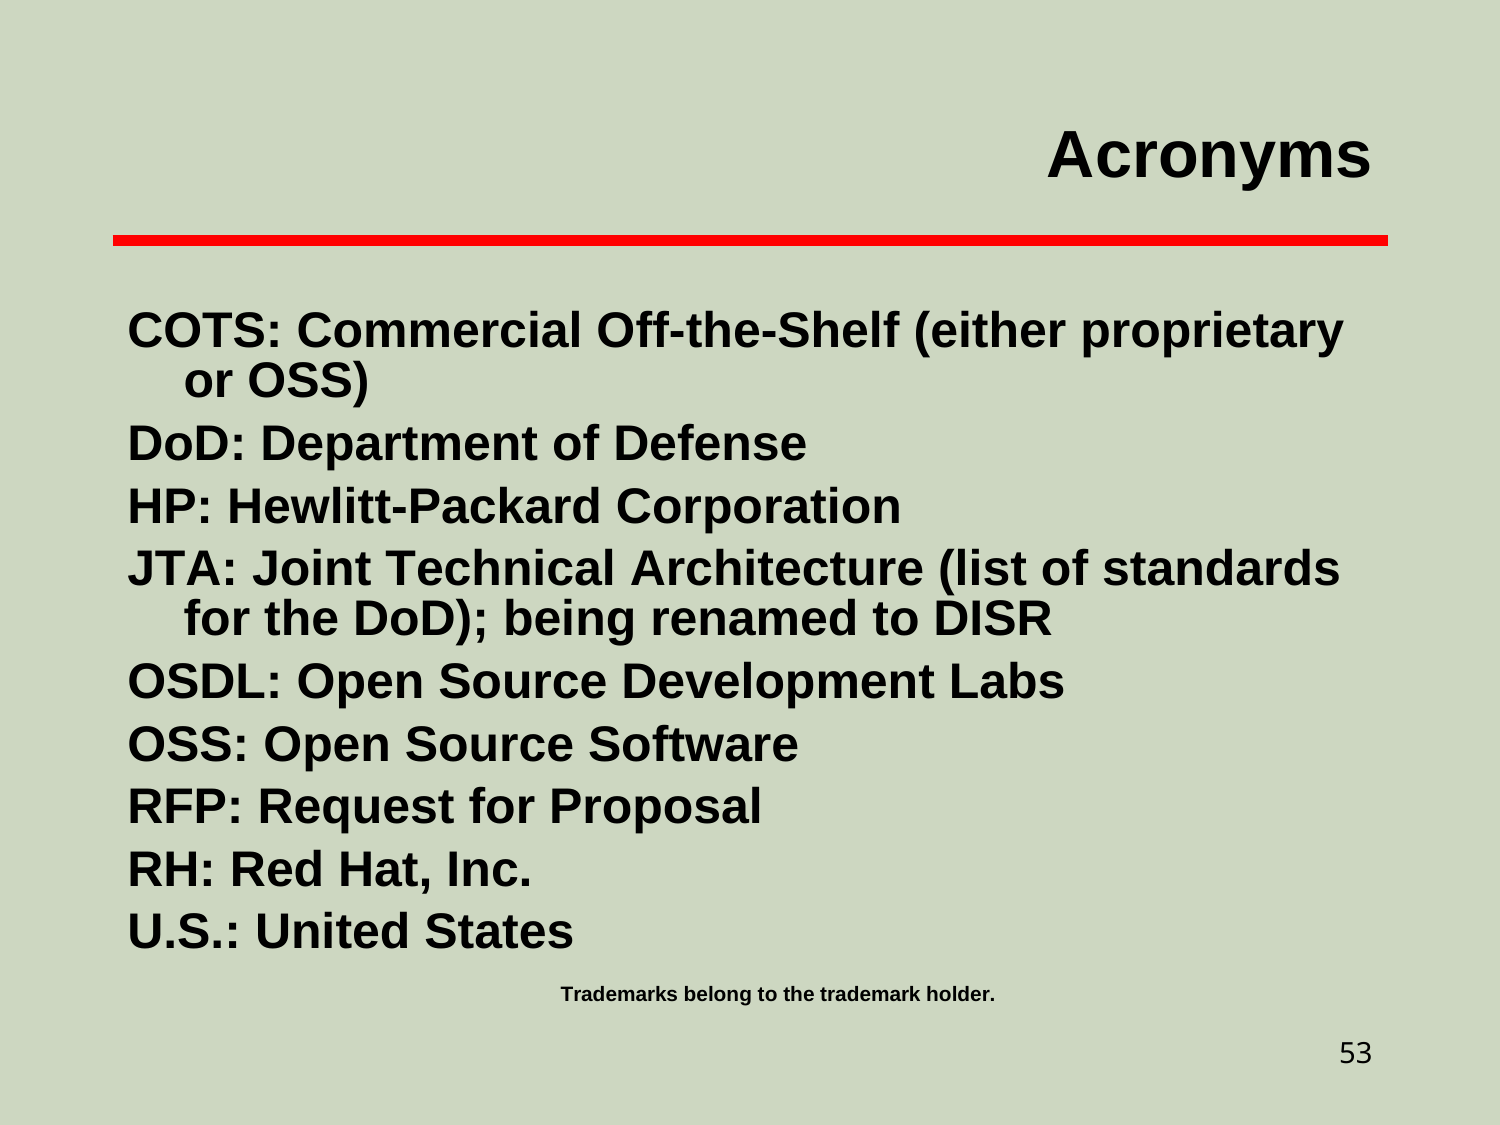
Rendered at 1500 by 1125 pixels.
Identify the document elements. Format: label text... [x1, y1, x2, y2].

title Acronyms [337, 85, 1388, 224]
list COTS: Commercial Off-the-Shelf (either proprietary or OSS) DoD: Department of Defense HP: Hewlitt-Packard Corporation JTA: Joint Technical Architecture (list of standards for the DoD); being renamed to DISR OSDL: Open Source Development Labs OSS: Open Source Software RFP: Request for Proposal RH: Red Hat, Inc. U.S.: United States Trademarks belong to the trademark holder. [112, 299, 1388, 1059]
